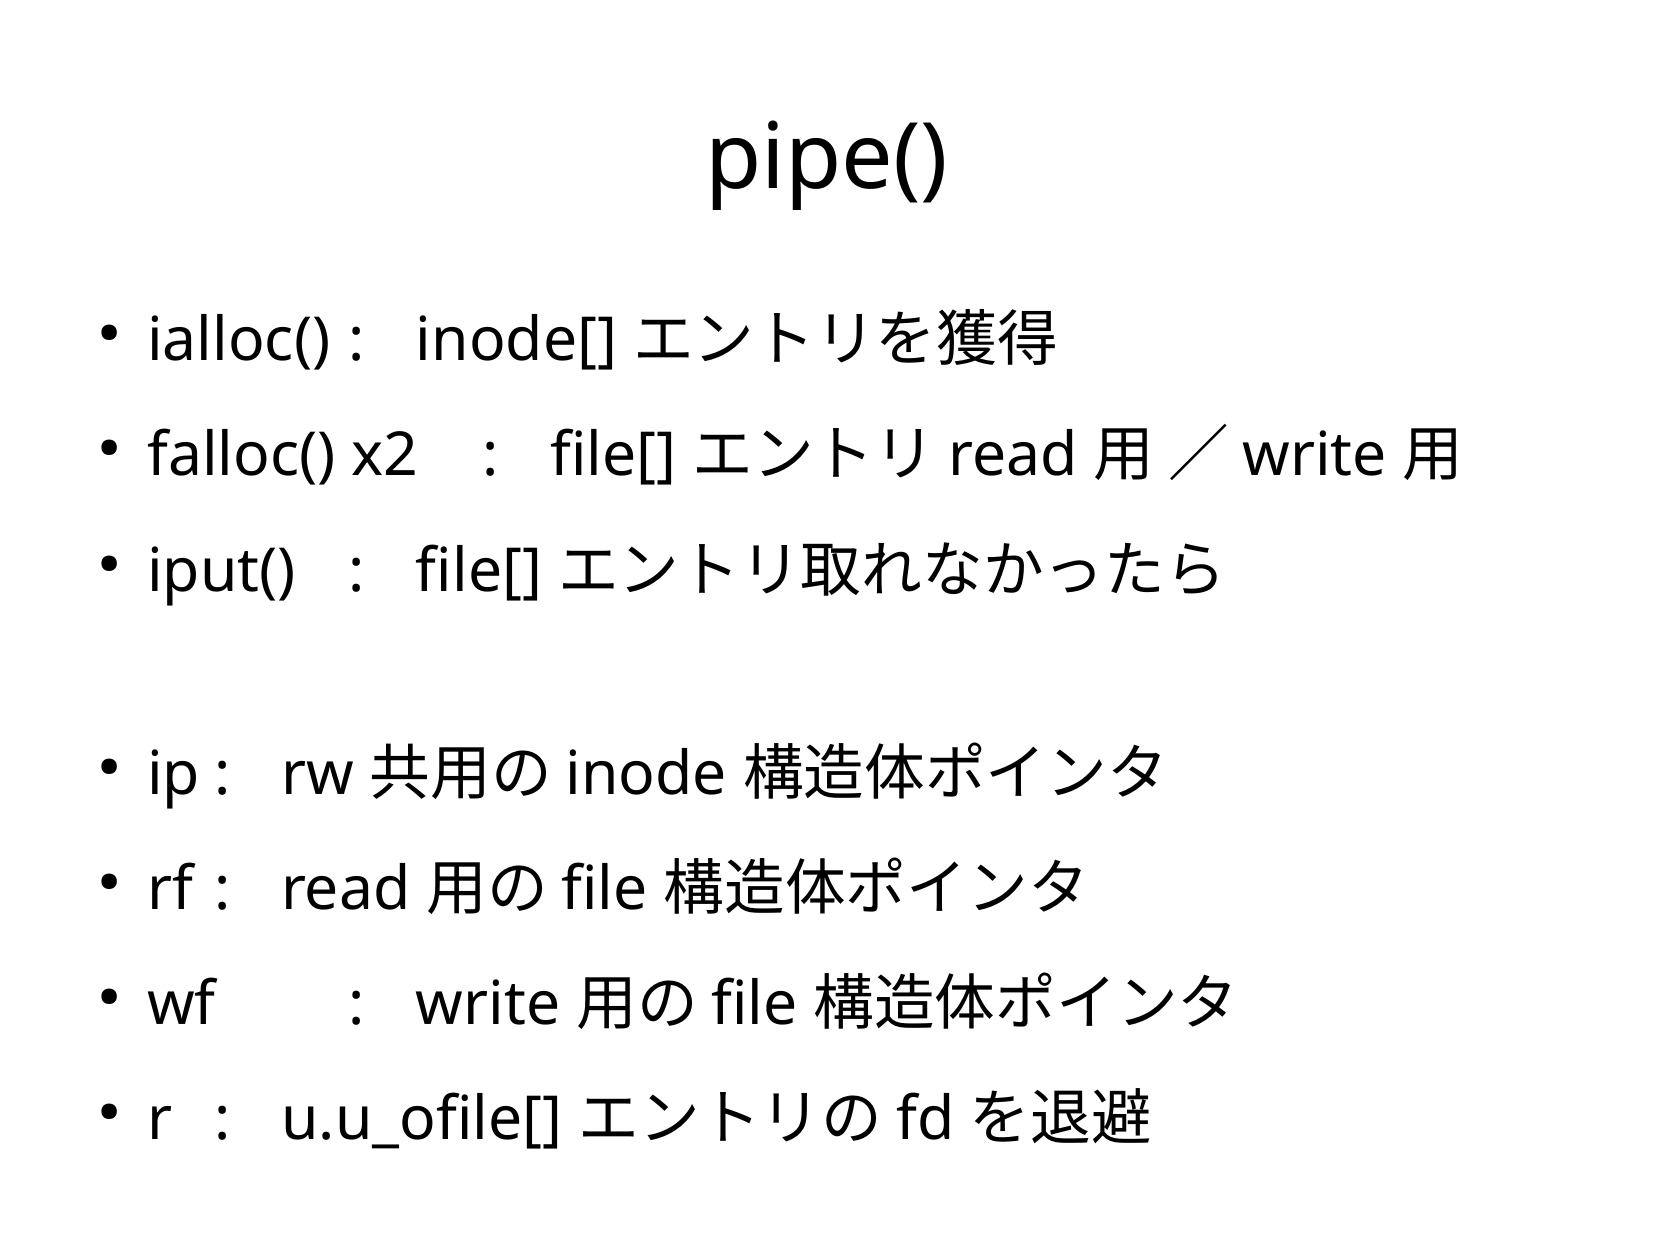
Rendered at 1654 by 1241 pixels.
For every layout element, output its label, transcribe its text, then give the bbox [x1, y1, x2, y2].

title pipe() [82, 49, 1571, 257]
list ialloc() : inode[] エントリを獲得 falloc() x2 : file[] エントリ read 用 ／ write 用 iput() : file[] エントリ取れなかったら ip : rw 共用の inode 構造体ポインタ rf : read 用の file 構造体ポインタ wf : write 用の file 構造体ポインタ r : u.u_ofile[] エントリの fd を退避 [82, 290, 1585, 1170]
